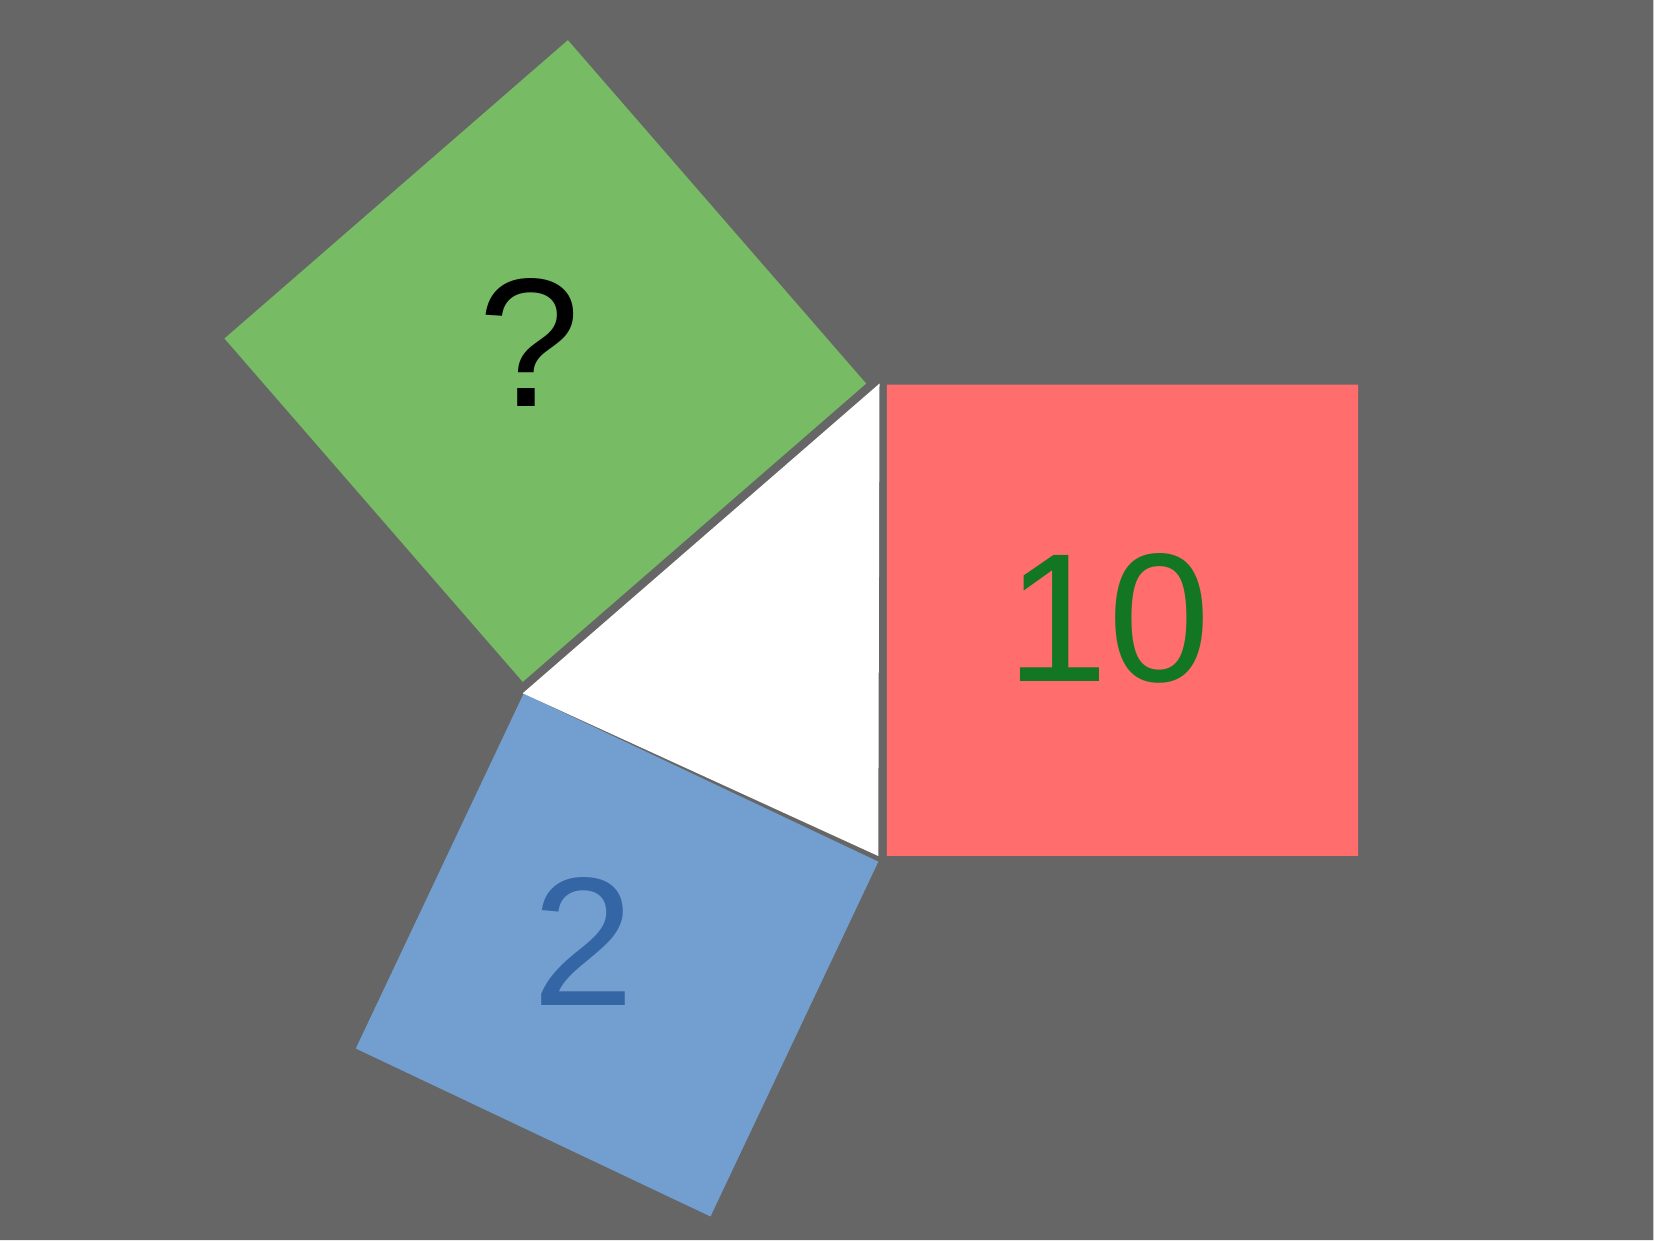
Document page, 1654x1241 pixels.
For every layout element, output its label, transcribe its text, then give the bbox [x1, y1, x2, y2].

text_box ? [463, 233, 686, 497]
text_box 10 [992, 507, 1307, 874]
text_box 2 [518, 831, 833, 1198]
text_box [0, 0, 1654, 1241]
